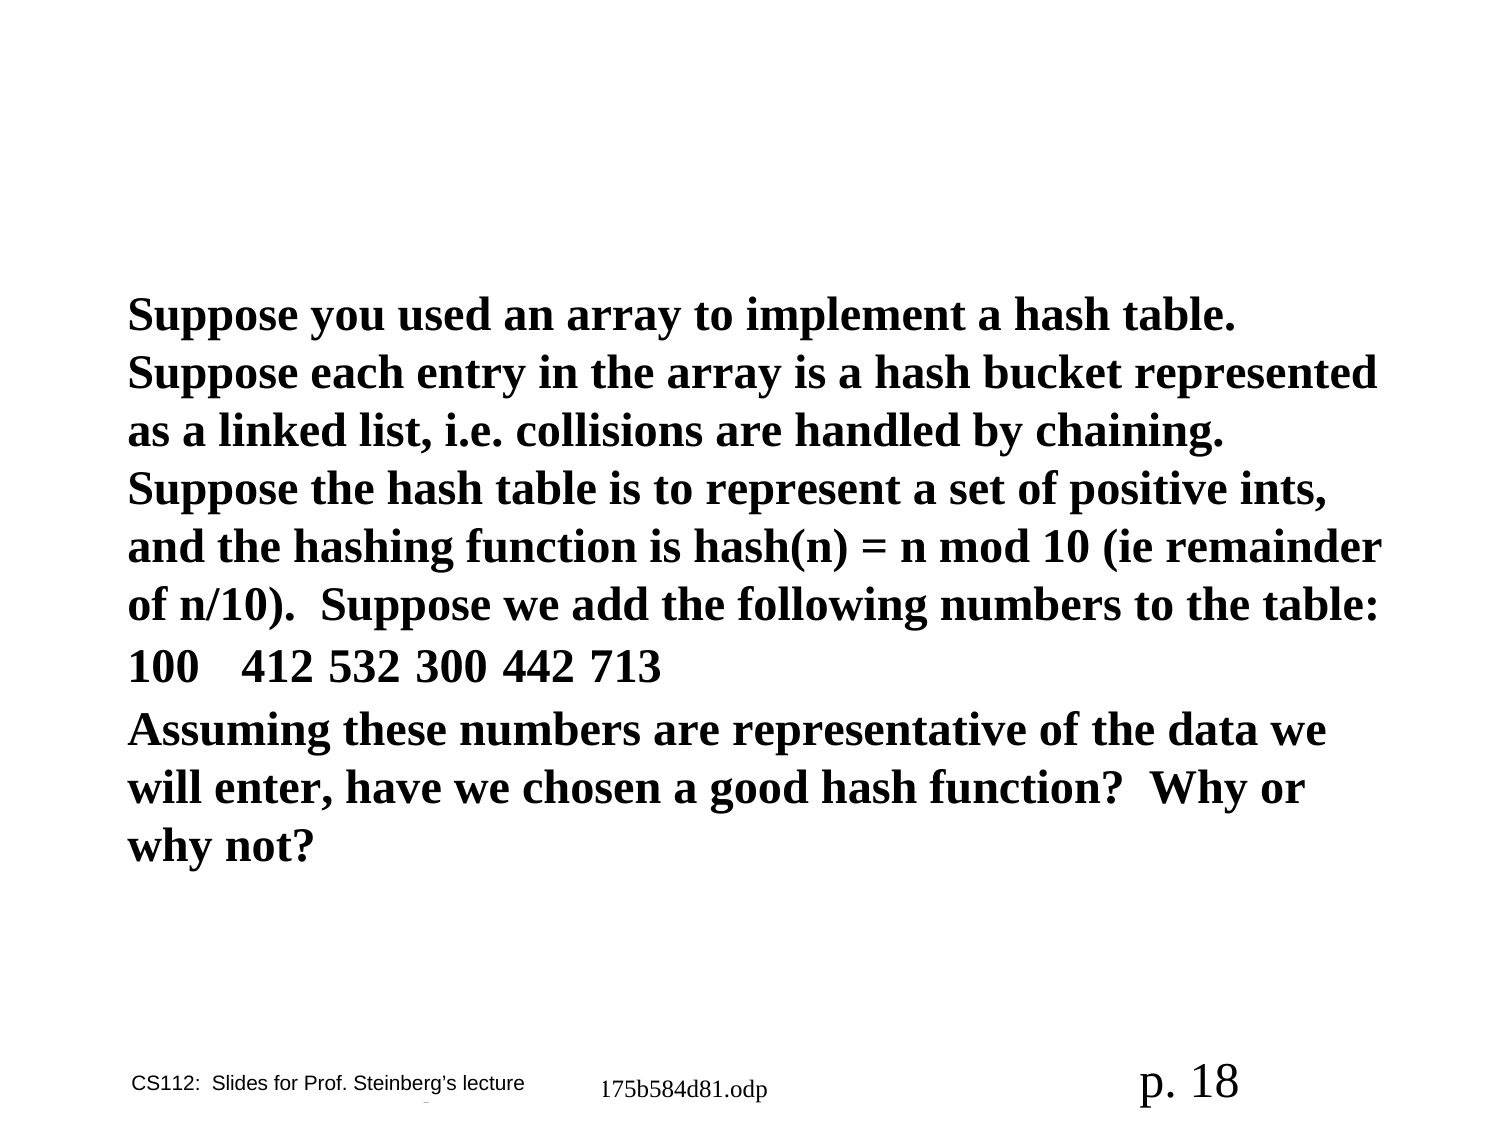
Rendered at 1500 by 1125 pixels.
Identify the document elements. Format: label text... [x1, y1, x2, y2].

list Suppose you used an array to implement a hash table. Suppose each entry in the array is a hash bucket represented as a linked list, i.e. collisions are handled by chaining. Suppose the hash table is to represent a set of positive ints, and the hashing function is hash(n) = n mod 10 (ie remainder of n/10). Suppose we add the following numbers to the table: 100 412 532 300 442 713 Assuming these numbers are representative of the data we will enter, have we chosen a good hash function? Why or why not? [112, 274, 1413, 928]
